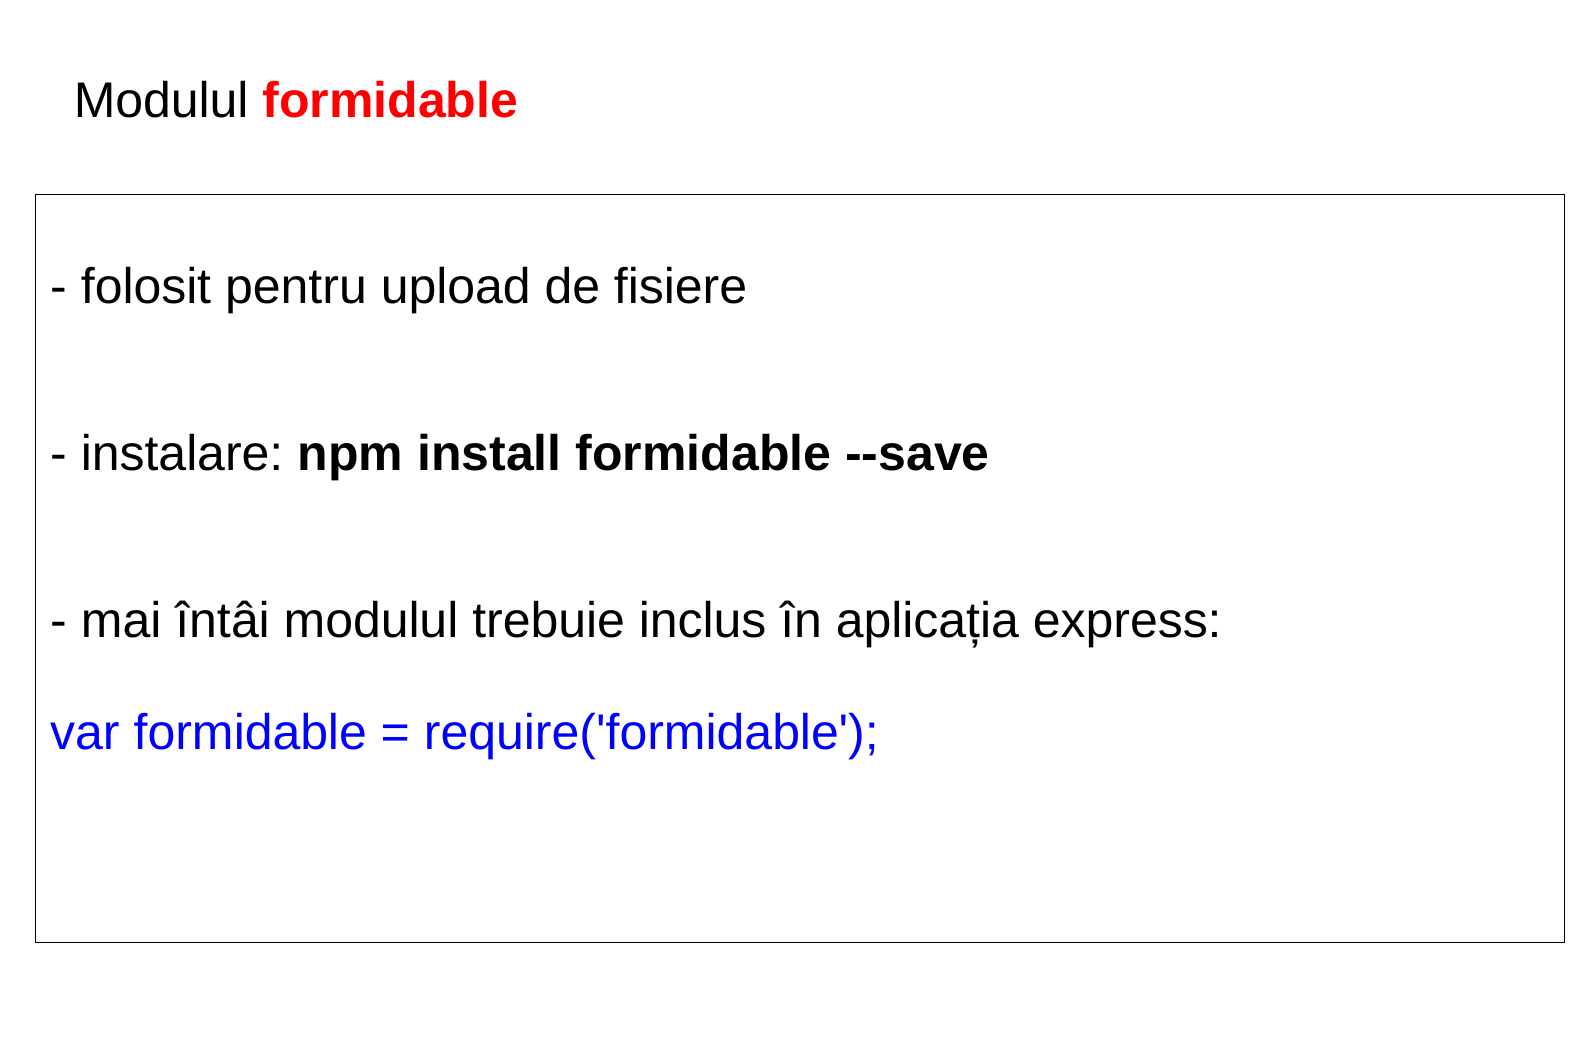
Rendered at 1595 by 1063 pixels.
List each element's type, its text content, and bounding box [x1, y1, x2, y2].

text_box Modulul formidable [59, 64, 1560, 183]
text_box - folosit pentru upload de fisiere - instalare: npm install formidable --save - mai întâi modulul trebuie inclus în aplicația express: var formidable = require('formidable'); [35, 194, 1565, 943]
